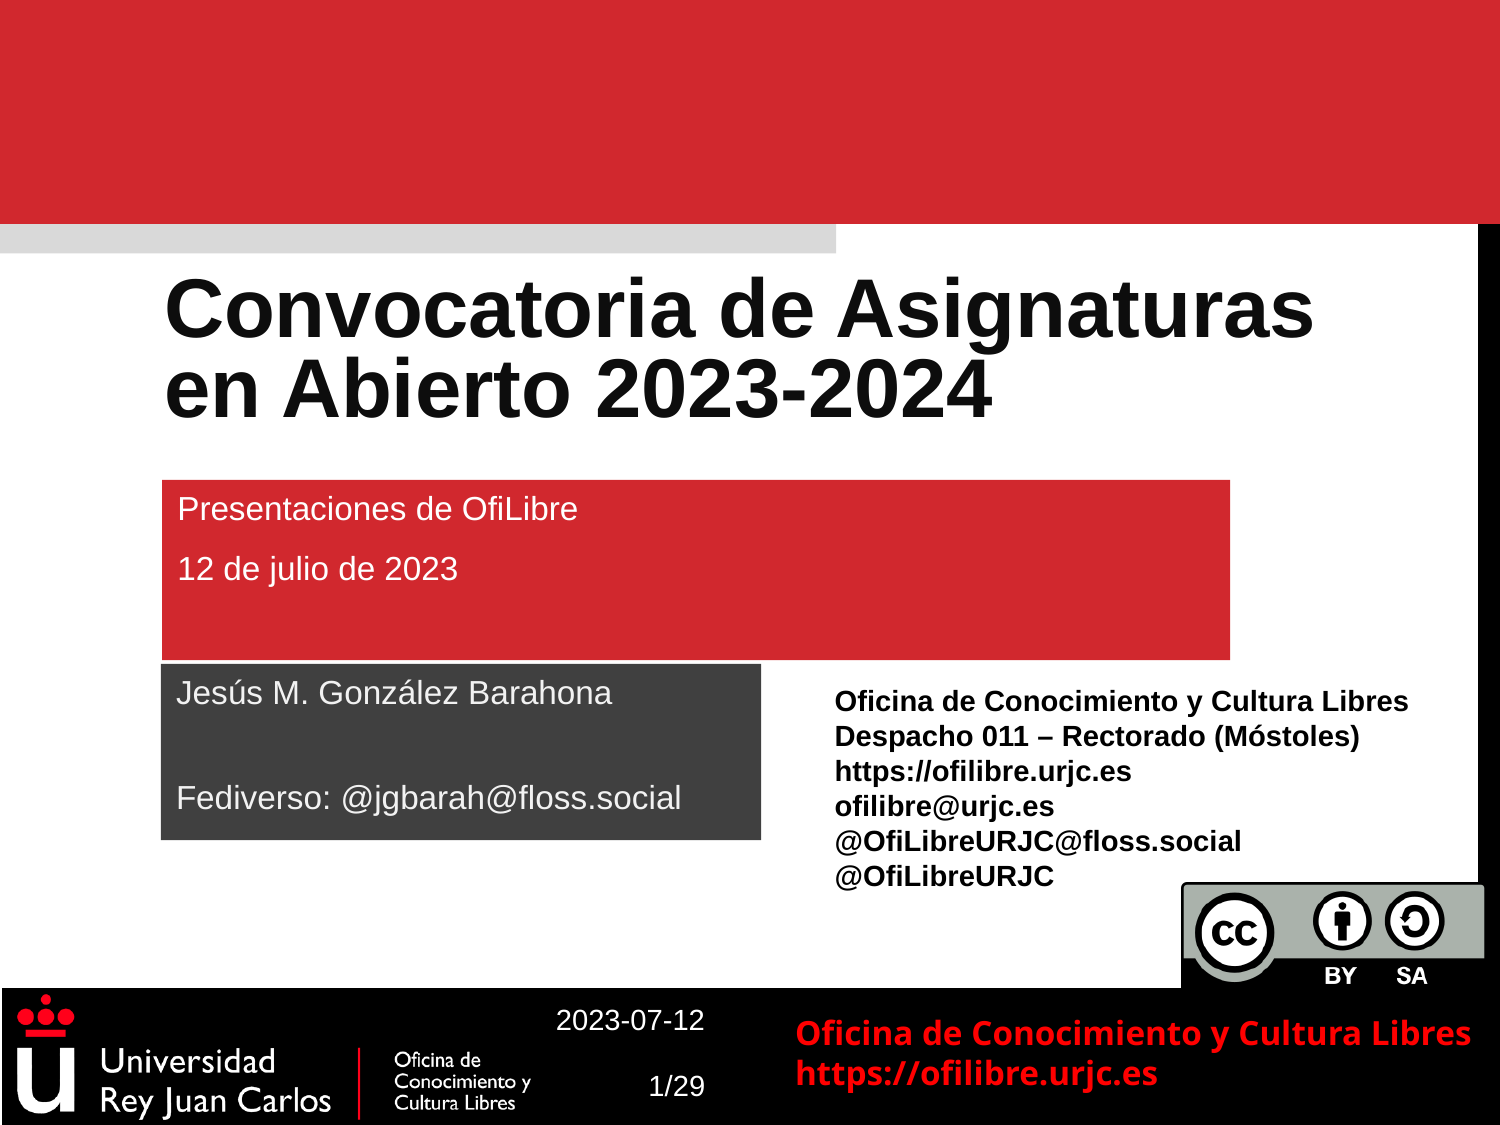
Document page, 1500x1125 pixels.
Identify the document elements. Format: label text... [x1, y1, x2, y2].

text_box Jesús M. González Barahona Fediverso: @jgbarah@floss.social [160, 663, 762, 841]
picture [1181, 882, 1486, 991]
text_box Oficina de Conocimiento y Cultura Libres Despacho 011 – Rectorado (Móstoles) https://ofilibre.urjc.es ofilibre@urjc.es @OfiLibreURJC@floss.social @OfiLibreURJC [819, 675, 1441, 901]
text_box Presentaciones de OfiLibre 12 de julio de 2023 [162, 479, 1231, 661]
text_box [0, 0, 1500, 224]
picture [17, 994, 531, 1120]
text_box Convocatoria de Asignaturas en Abierto 2023-2024 [149, 179, 1382, 521]
